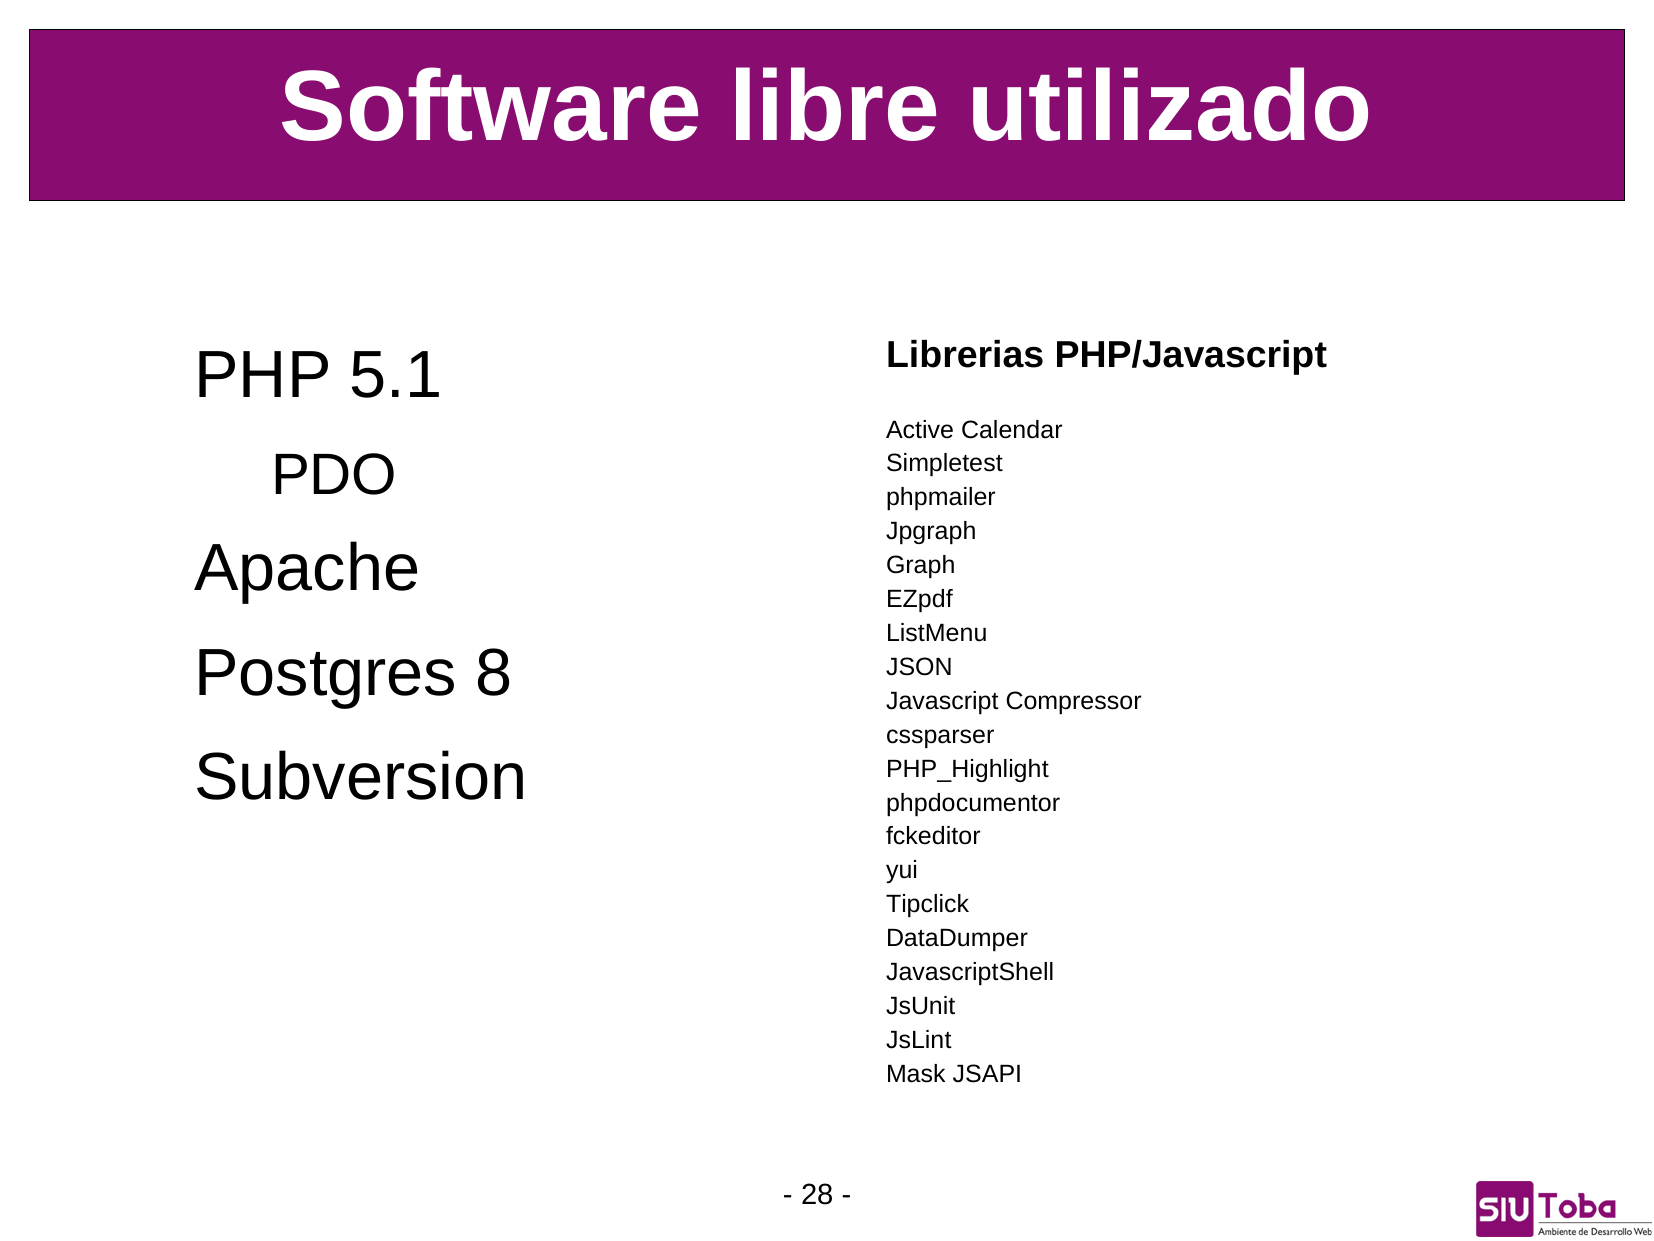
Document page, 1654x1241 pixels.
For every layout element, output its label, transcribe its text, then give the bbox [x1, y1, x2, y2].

picture [1476, 1181, 1652, 1237]
list PHP 5.1 PDO Apache Postgres 8 Subversion [176, 337, 751, 964]
title Software libre utilizado [59, 47, 1595, 166]
list Librerias PHP/Javascript Active Calendar Simpletest phpmailer Jpgraph Graph EZpdf ListMenu JSON Javascript Compressor cssparser PHP_Highlight phpdocumentor fckeditor yui Tipclick DataDumper JavascriptShell JsUnit JsLint Mask JSAPI [862, 333, 1501, 1089]
